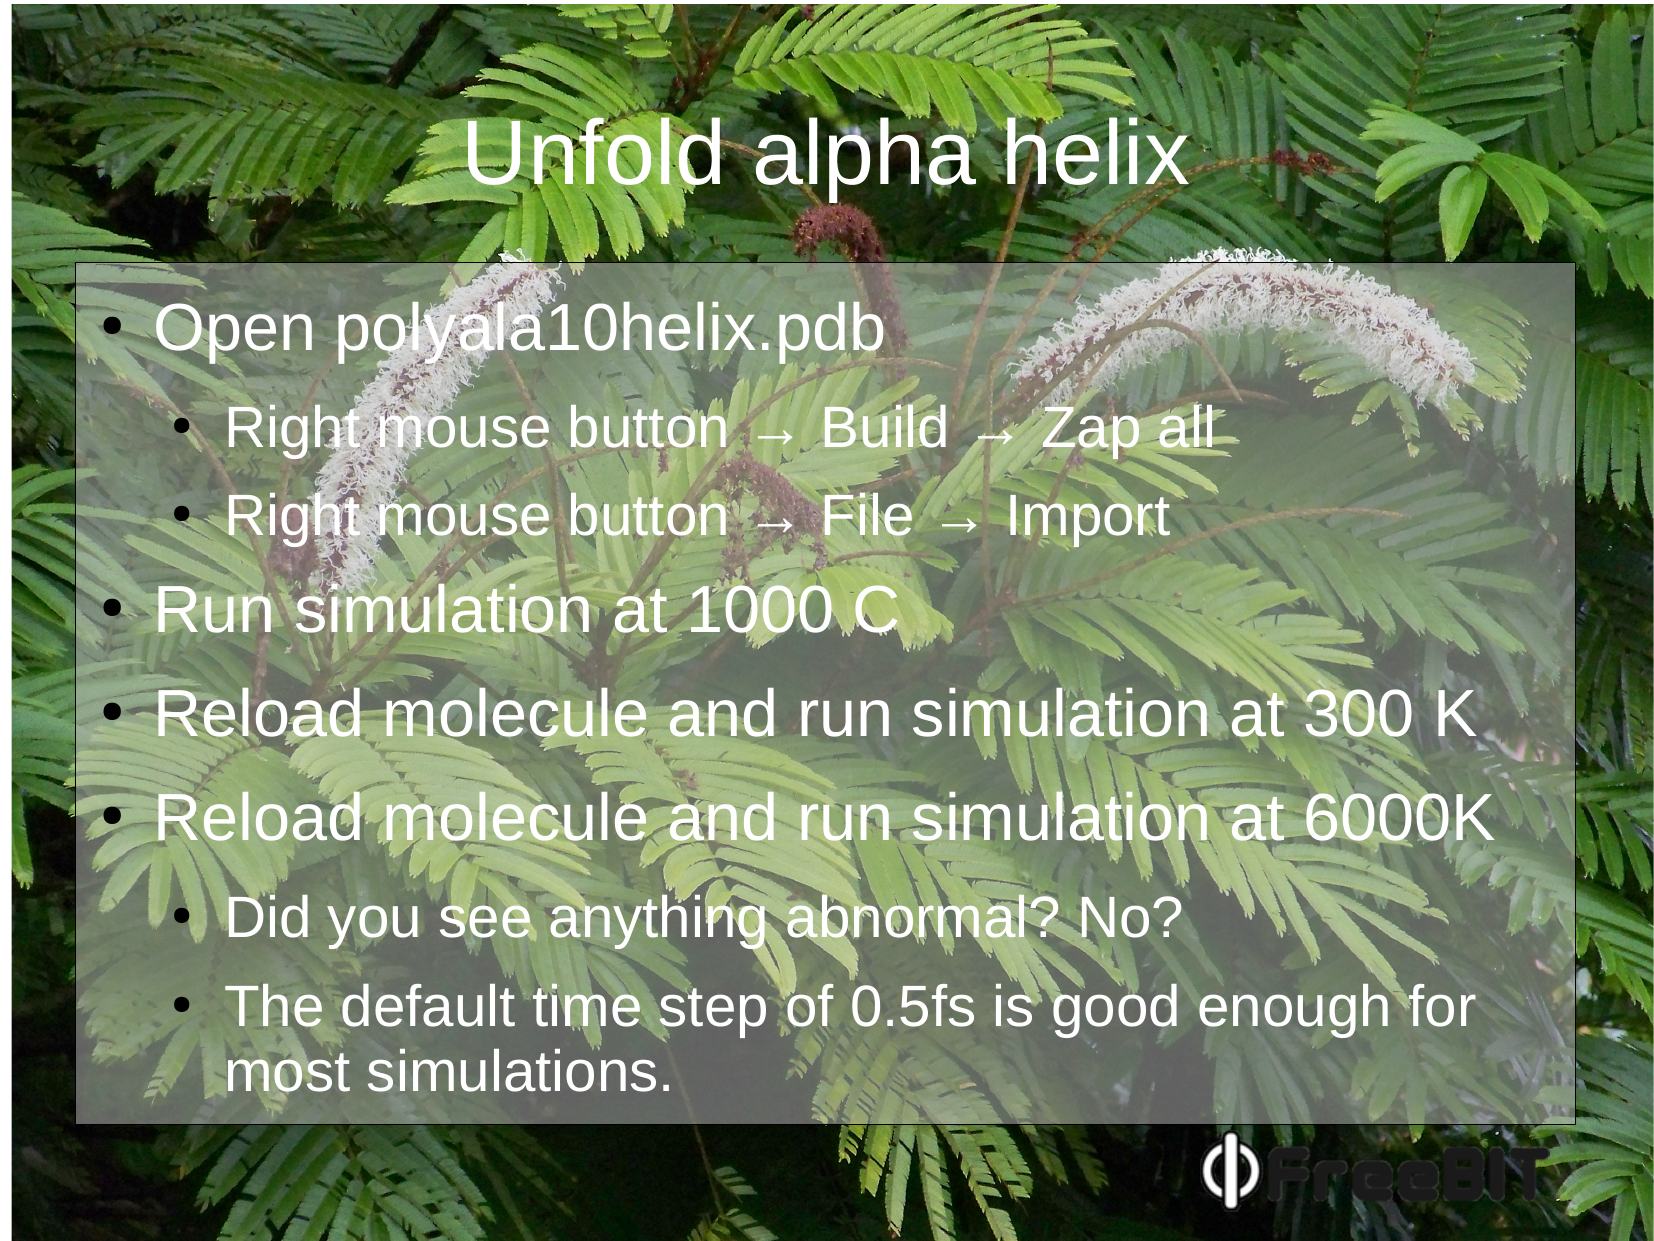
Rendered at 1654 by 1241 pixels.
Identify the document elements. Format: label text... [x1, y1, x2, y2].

title Unfold alpha helix [82, 49, 1571, 257]
list Open polyala10helix.pdb Right mouse button → Build → Zap all Right mouse button → File → Import Run simulation at 1000 C Reload molecule and run simulation at 300 K Reload molecule and run simulation at 6000K Did you see anything abnormal? No? The default time step of 0.5fs is good enough for most simulations. [82, 290, 1571, 1201]
picture [11, 4, 1654, 1241]
